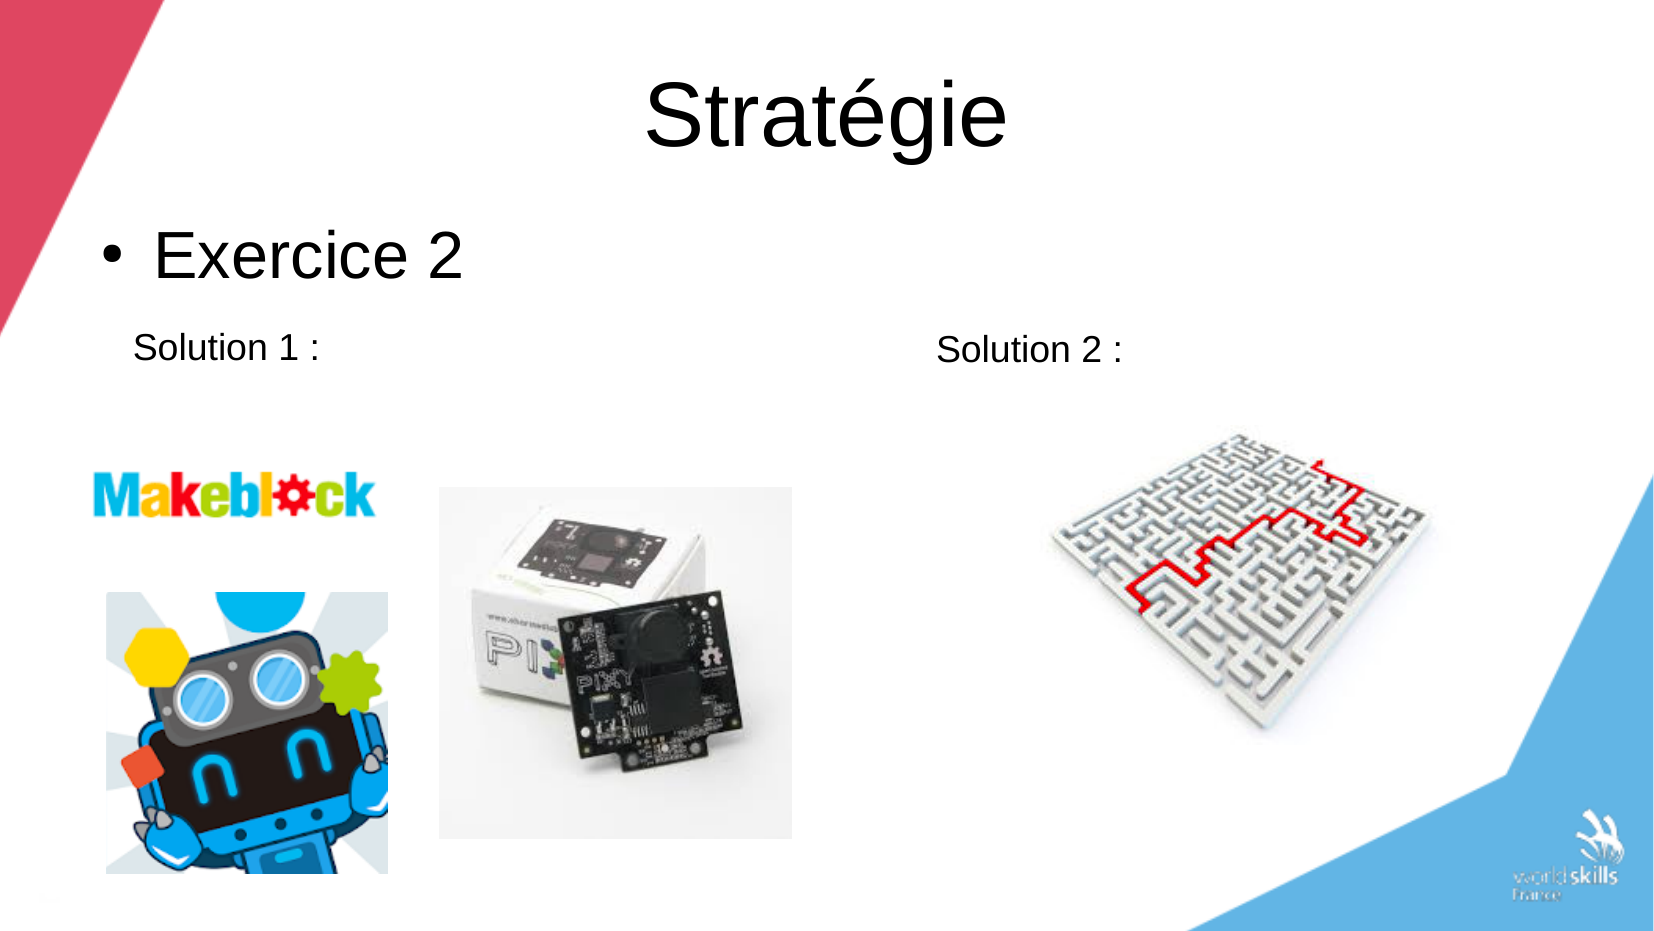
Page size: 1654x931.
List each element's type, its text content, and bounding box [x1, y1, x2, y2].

list Exercice 2 [82, 217, 1571, 758]
picture [0, 0, 1654, 931]
text_box Solution 1 : [118, 318, 355, 376]
title Stratégie [82, 37, 1571, 193]
text_box Solution 2 : [921, 321, 1312, 378]
